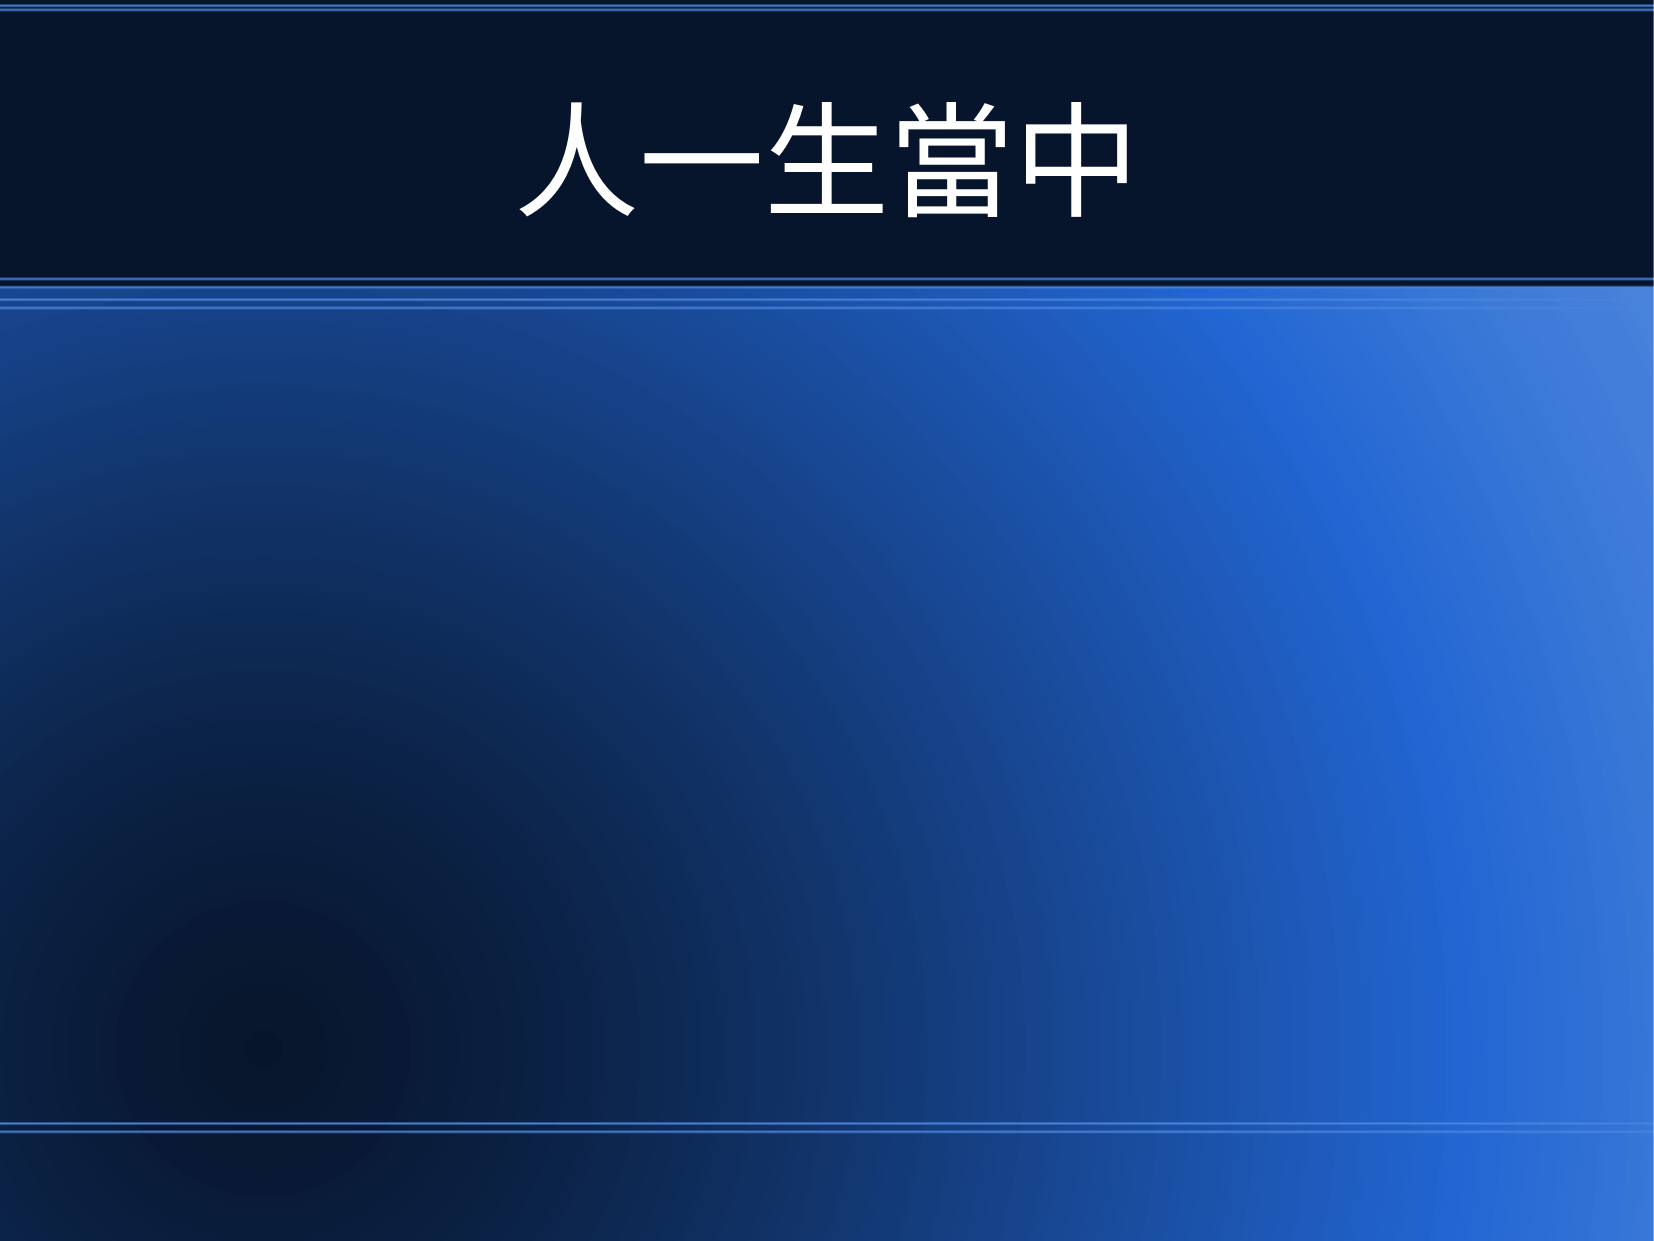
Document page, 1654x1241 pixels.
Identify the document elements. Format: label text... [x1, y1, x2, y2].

title 人一生當中 [82, 49, 1571, 257]
picture [0, 0, 1654, 1241]
